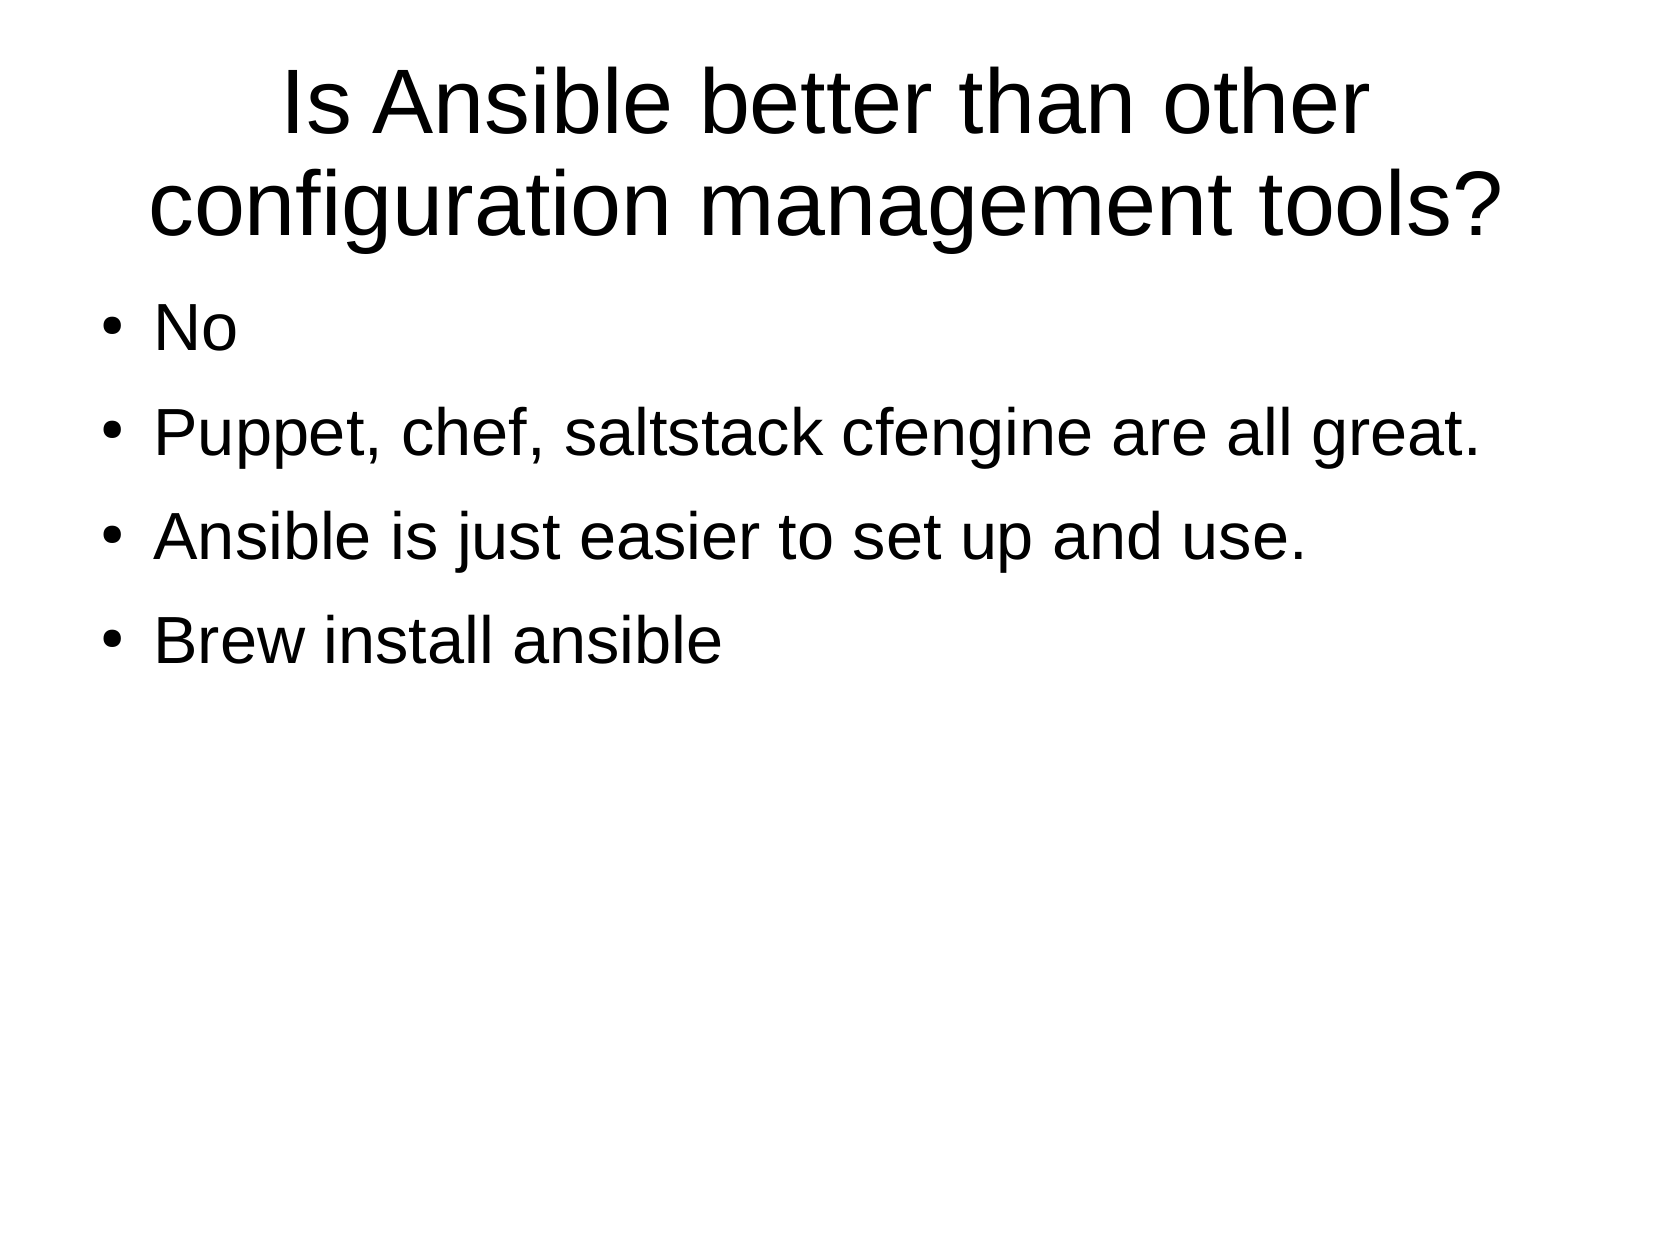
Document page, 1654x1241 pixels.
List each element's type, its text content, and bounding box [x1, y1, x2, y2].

list No Puppet, chef, saltstack cfengine are all great. Ansible is just easier to set up and use. Brew install ansible [82, 290, 1571, 1010]
title Is Ansible better than other configuration management tools? [82, 49, 1571, 257]
